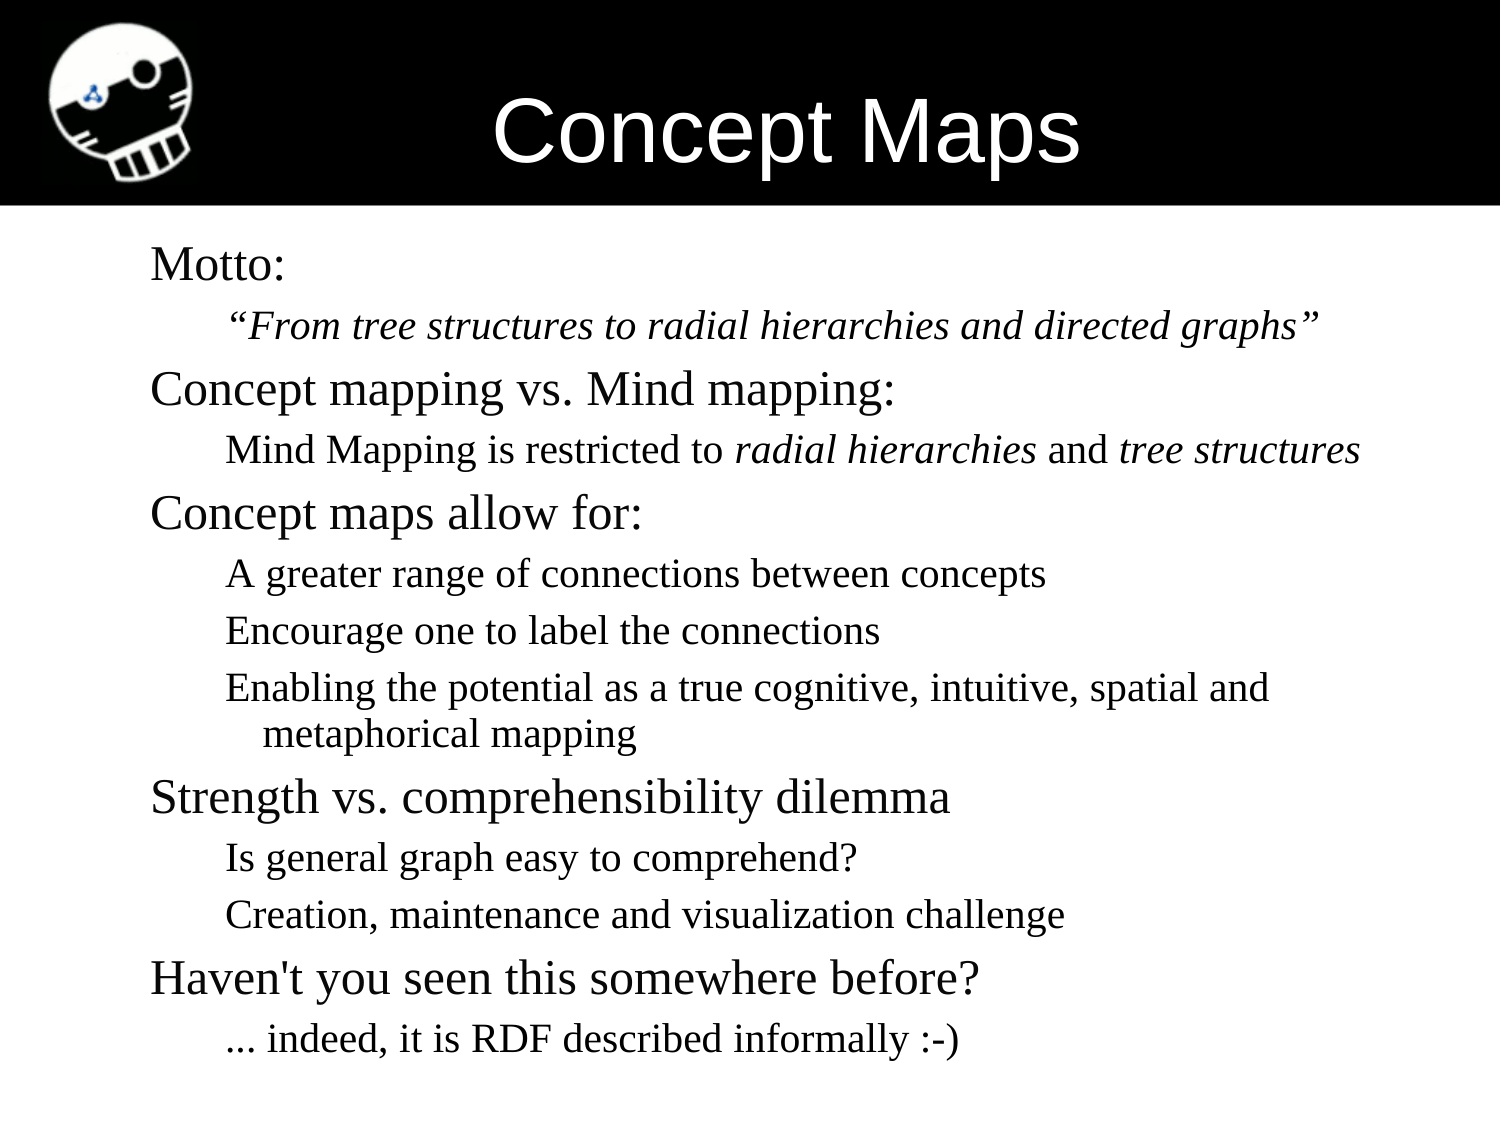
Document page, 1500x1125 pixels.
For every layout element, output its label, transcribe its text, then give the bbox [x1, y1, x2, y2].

picture [0, 0, 1500, 1125]
list Motto: “From tree structures to radial hierarchies and directed graphs” Concept mapping vs. Mind mapping: Mind Mapping is restricted to radial hierarchies and tree structures Concept maps allow for: A greater range of connections between concepts Encourage one to label the connections Enabling the potential as a true cognitive, intuitive, spatial and metaphorical mapping Strength vs. comprehensibility dilemma Is general graph easy to comprehend? Creation, maintenance and visualization challenge Haven't you seen this somewhere before? ... indeed, it is RDF described informally :-) [0, 236, 1447, 1125]
title Concept Maps [150, 13, 1426, 236]
